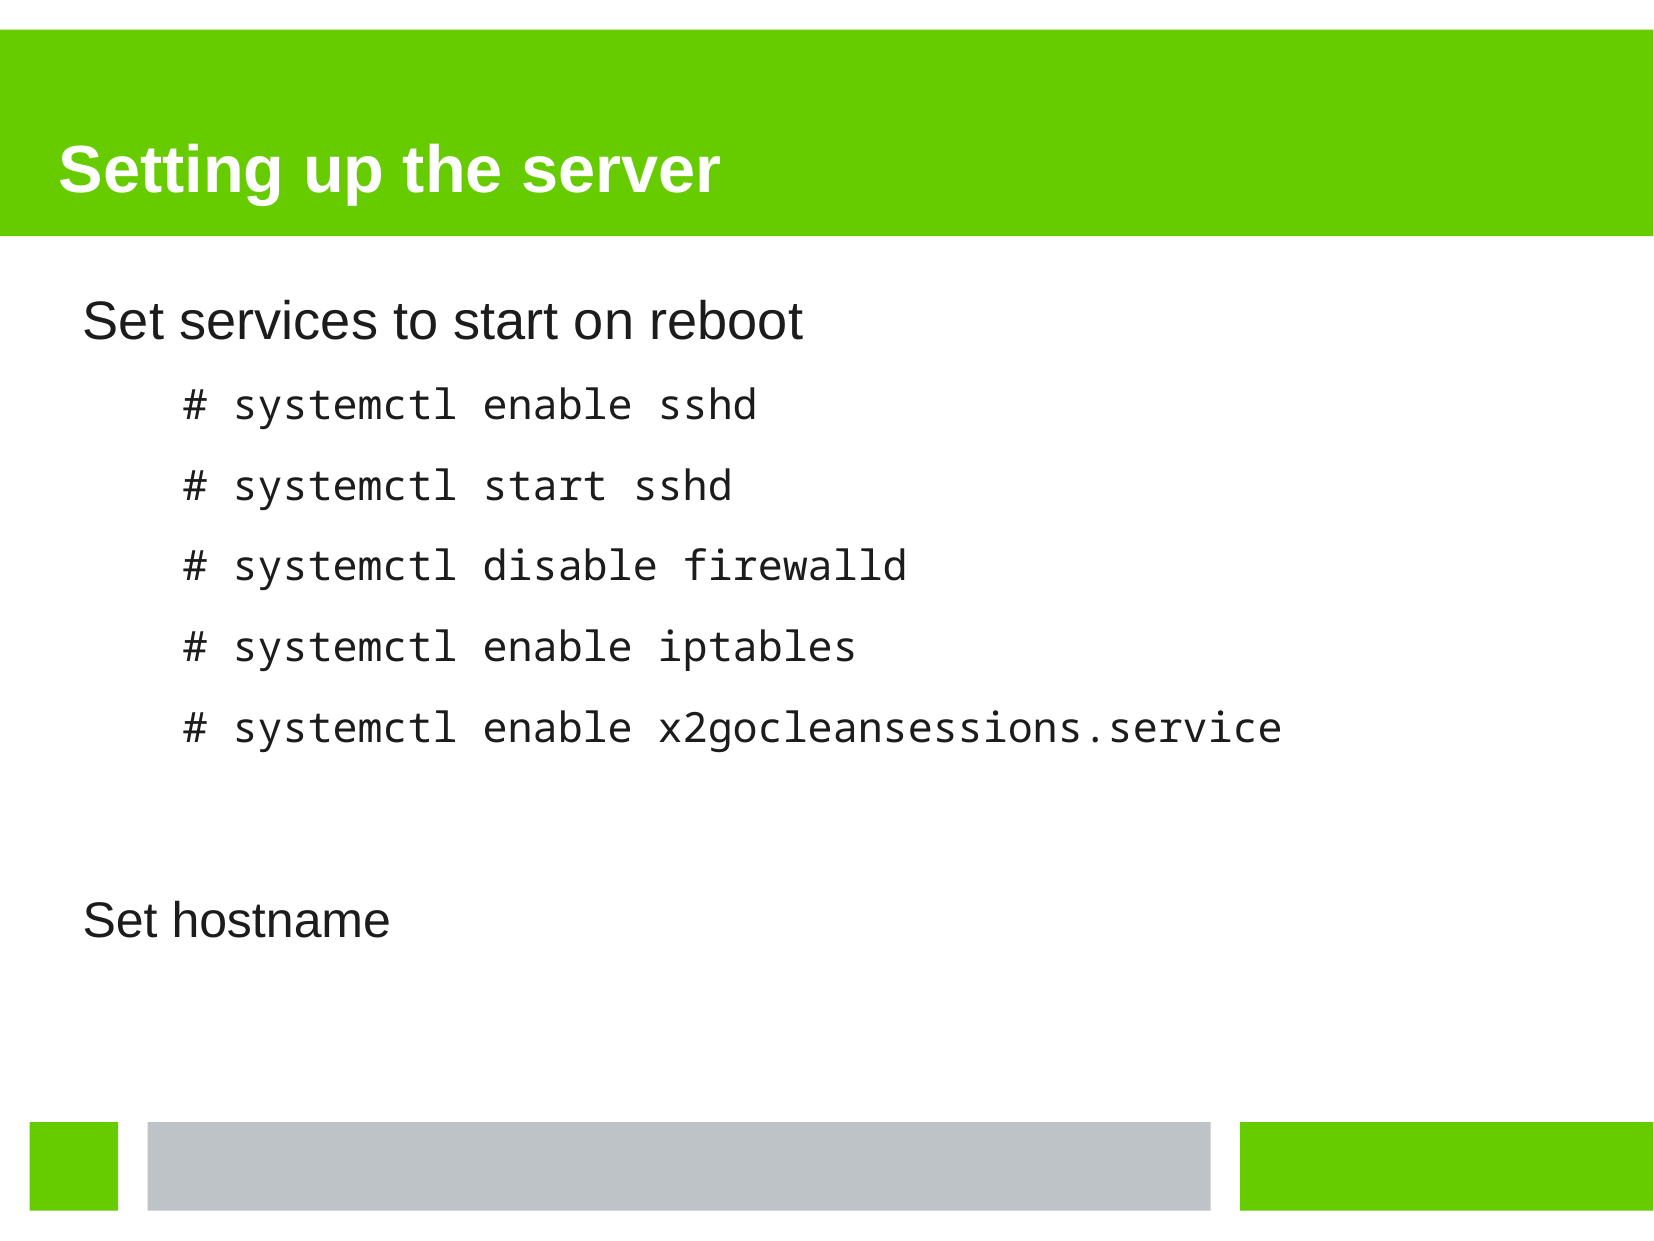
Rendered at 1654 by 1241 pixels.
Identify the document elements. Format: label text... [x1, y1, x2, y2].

title Setting up the server [59, 59, 1595, 207]
list Set services to start on reboot # systemctl enable sshd # systemctl start sshd # systemctl disable firewalld # systemctl enable iptables # systemctl enable x2gocleansessions.service Set hostname [82, 290, 1571, 1010]
